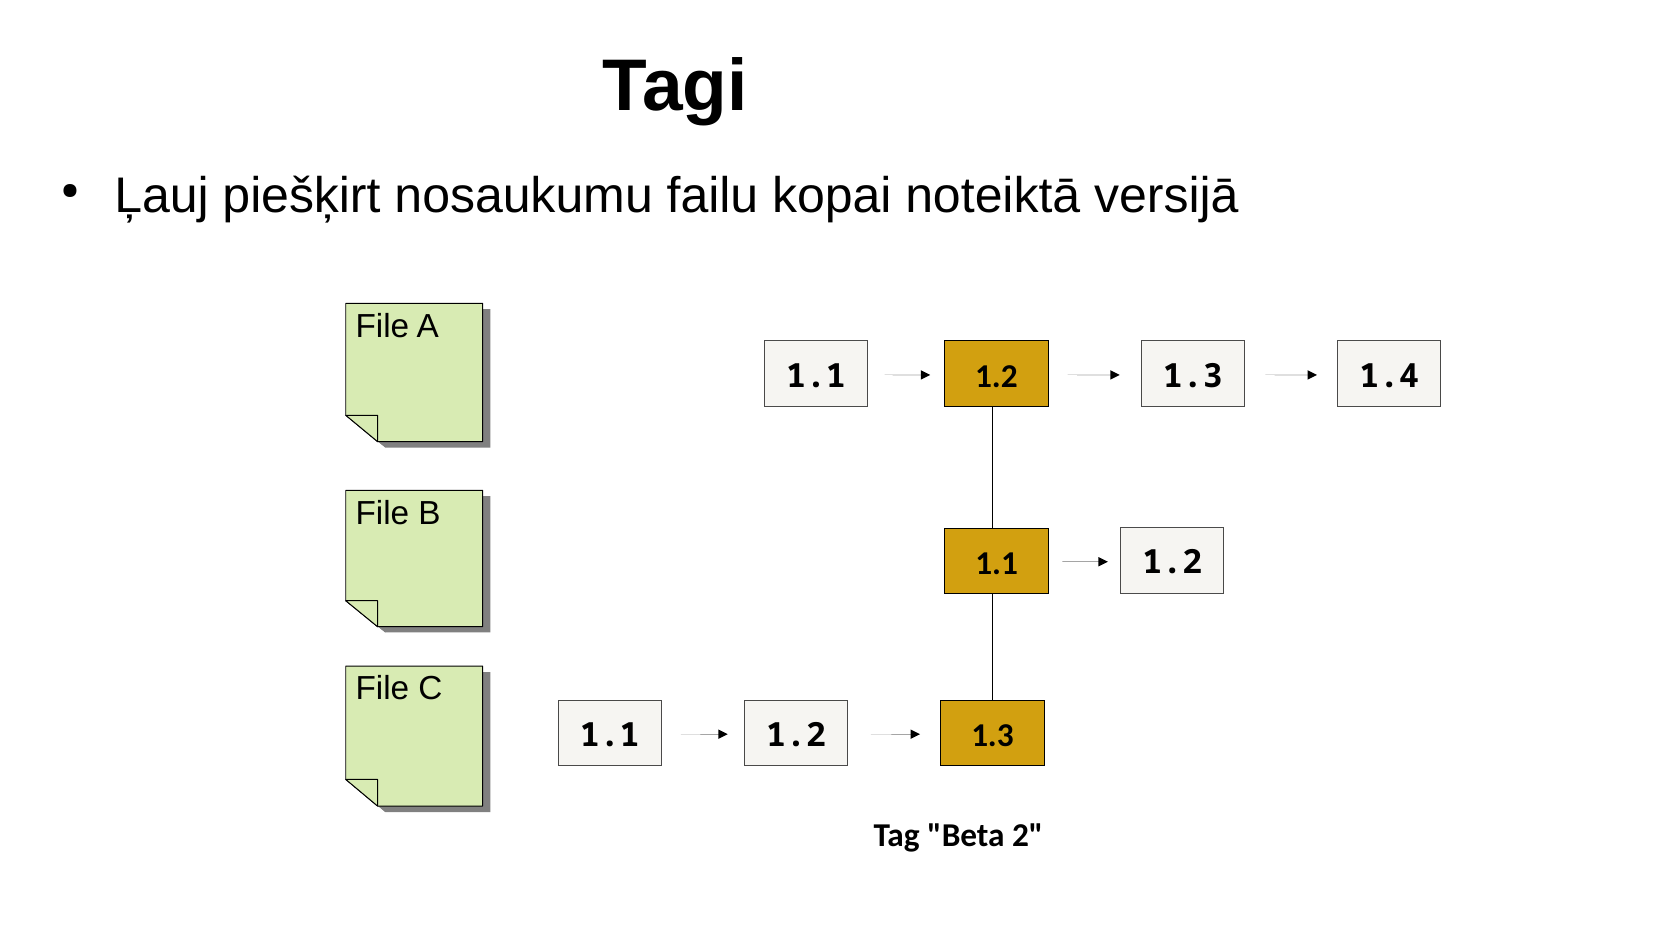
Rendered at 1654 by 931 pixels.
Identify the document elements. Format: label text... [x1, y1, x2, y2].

picture [340, 486, 497, 637]
list Ļauj piešķirt nosaukumu failu kopai noteiktā versijā [25, 156, 1628, 912]
text_box 1.1 [764, 340, 868, 407]
text_box 1.2 [944, 340, 1049, 407]
text_box 1.3 [1141, 340, 1245, 407]
text_box 1.4 [1337, 340, 1441, 407]
picture [340, 299, 497, 452]
text_box 1.2 [744, 700, 848, 766]
text_box 1.3 [940, 700, 1045, 766]
title Tagi [25, 5, 1325, 157]
text_box 1.2 [1120, 527, 1224, 594]
text_box 1.1 [558, 700, 662, 766]
text_box Tag "Beta 2" [859, 806, 1122, 860]
picture [340, 662, 497, 817]
text_box 1.1 [944, 528, 1049, 594]
